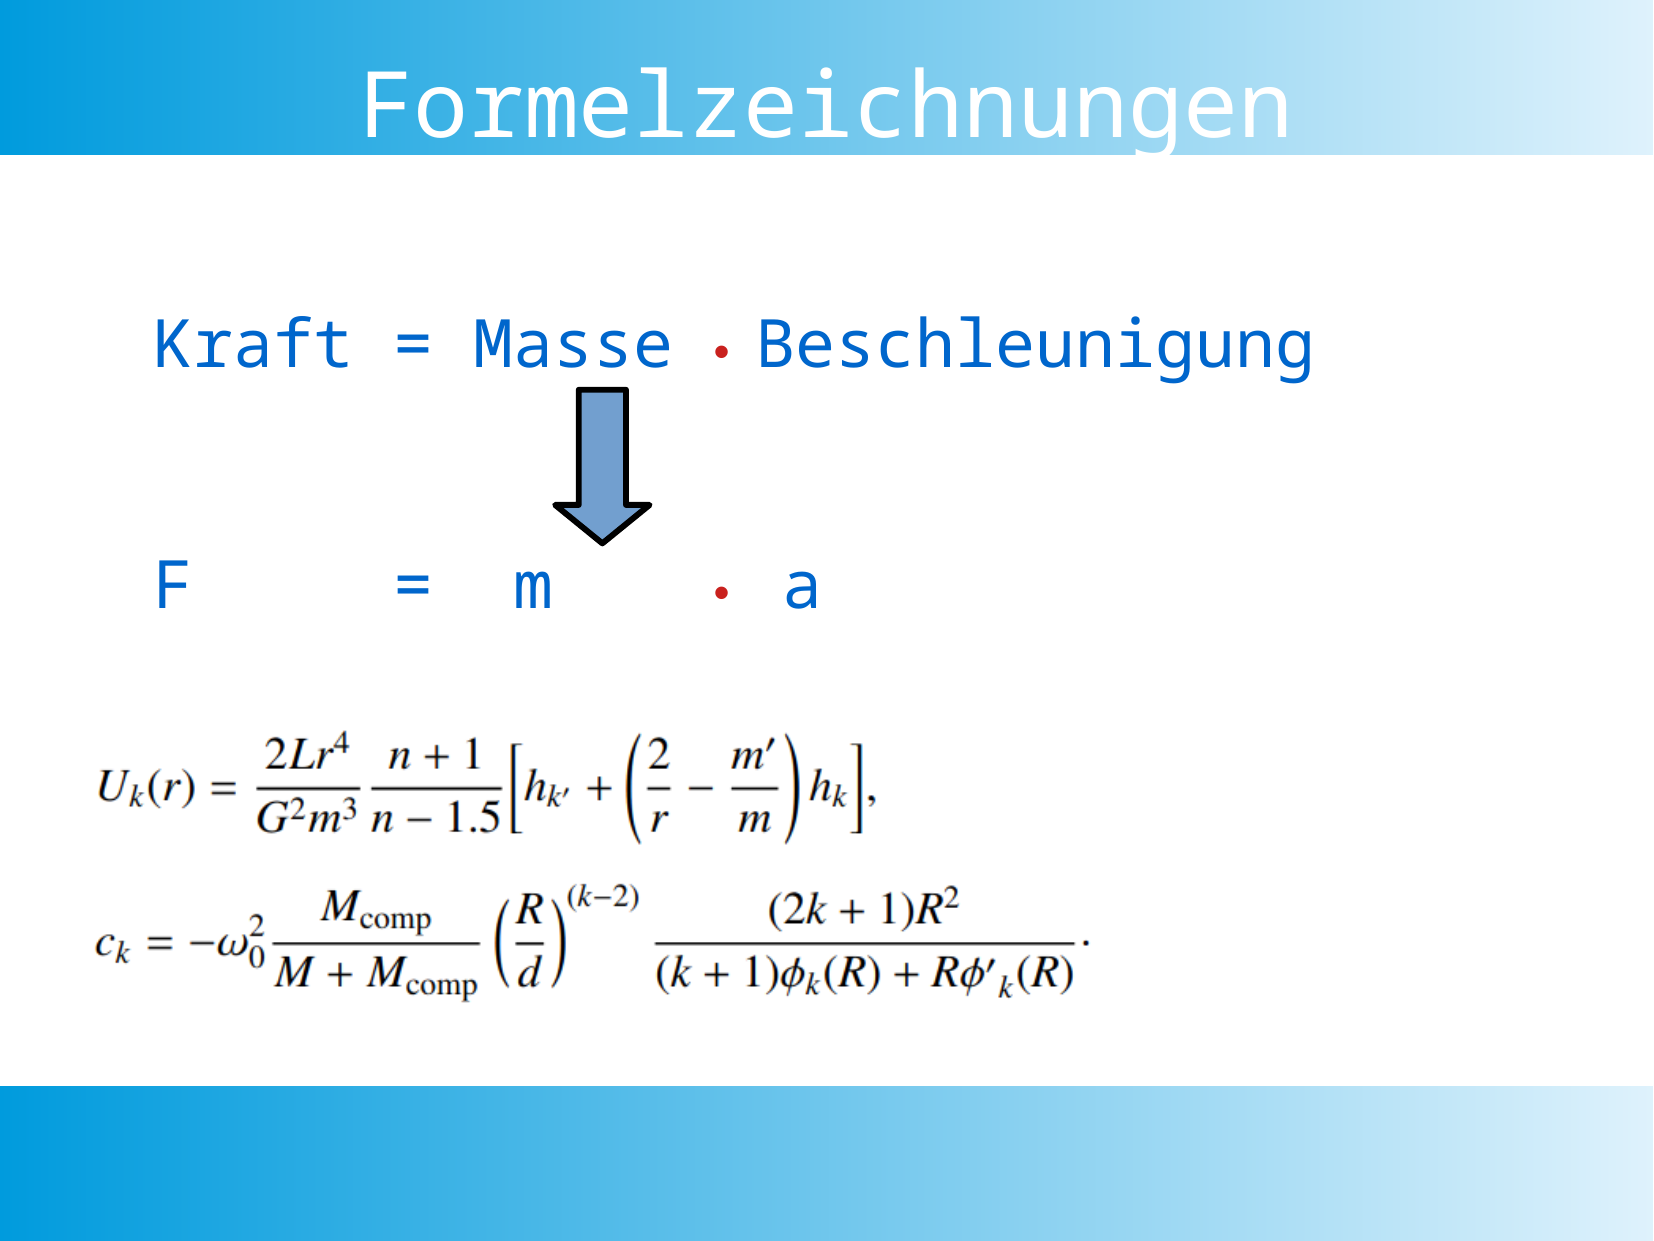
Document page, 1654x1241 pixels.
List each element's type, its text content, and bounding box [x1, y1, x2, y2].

list Kraft = Masse • Beschleunigung F = m • a [82, 296, 1571, 1016]
text_box [555, 389, 650, 544]
title Formelzeichnungen [82, 40, 1571, 163]
picture [82, 874, 1123, 1016]
picture [82, 708, 906, 851]
